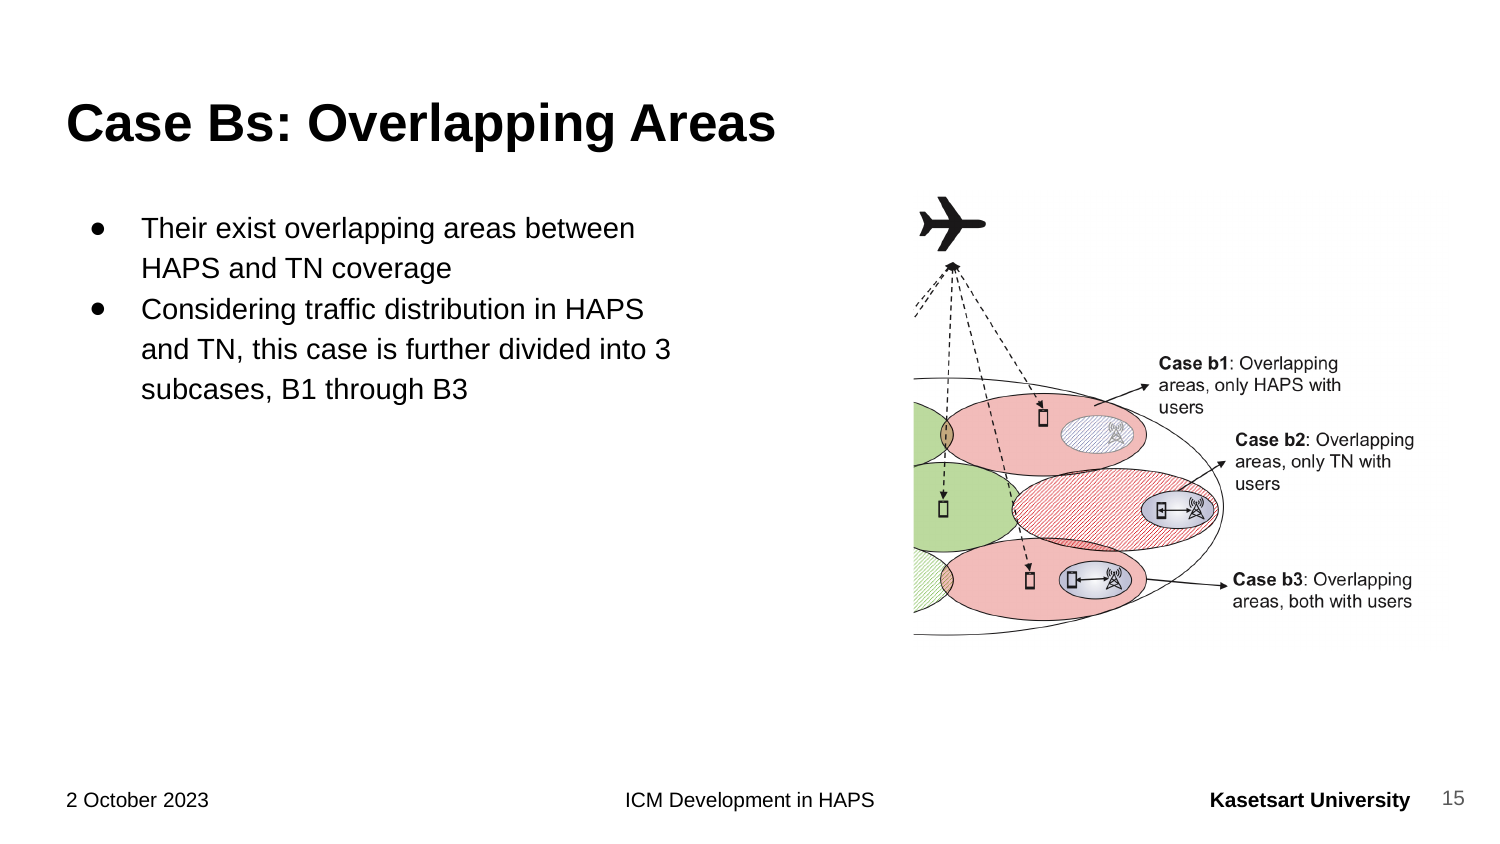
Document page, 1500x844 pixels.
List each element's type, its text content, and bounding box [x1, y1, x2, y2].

picture [913, 187, 1449, 651]
slide_number <number> [1389, 764, 1480, 830]
list Their exist overlapping areas between HAPS and TN coverage Considering traffic distribution in HAPS and TN, this case is further divided into 3 subcases, B1 through B3 [51, 189, 708, 671]
title Case Bs: Overlapping Areas [51, 72, 1449, 167]
